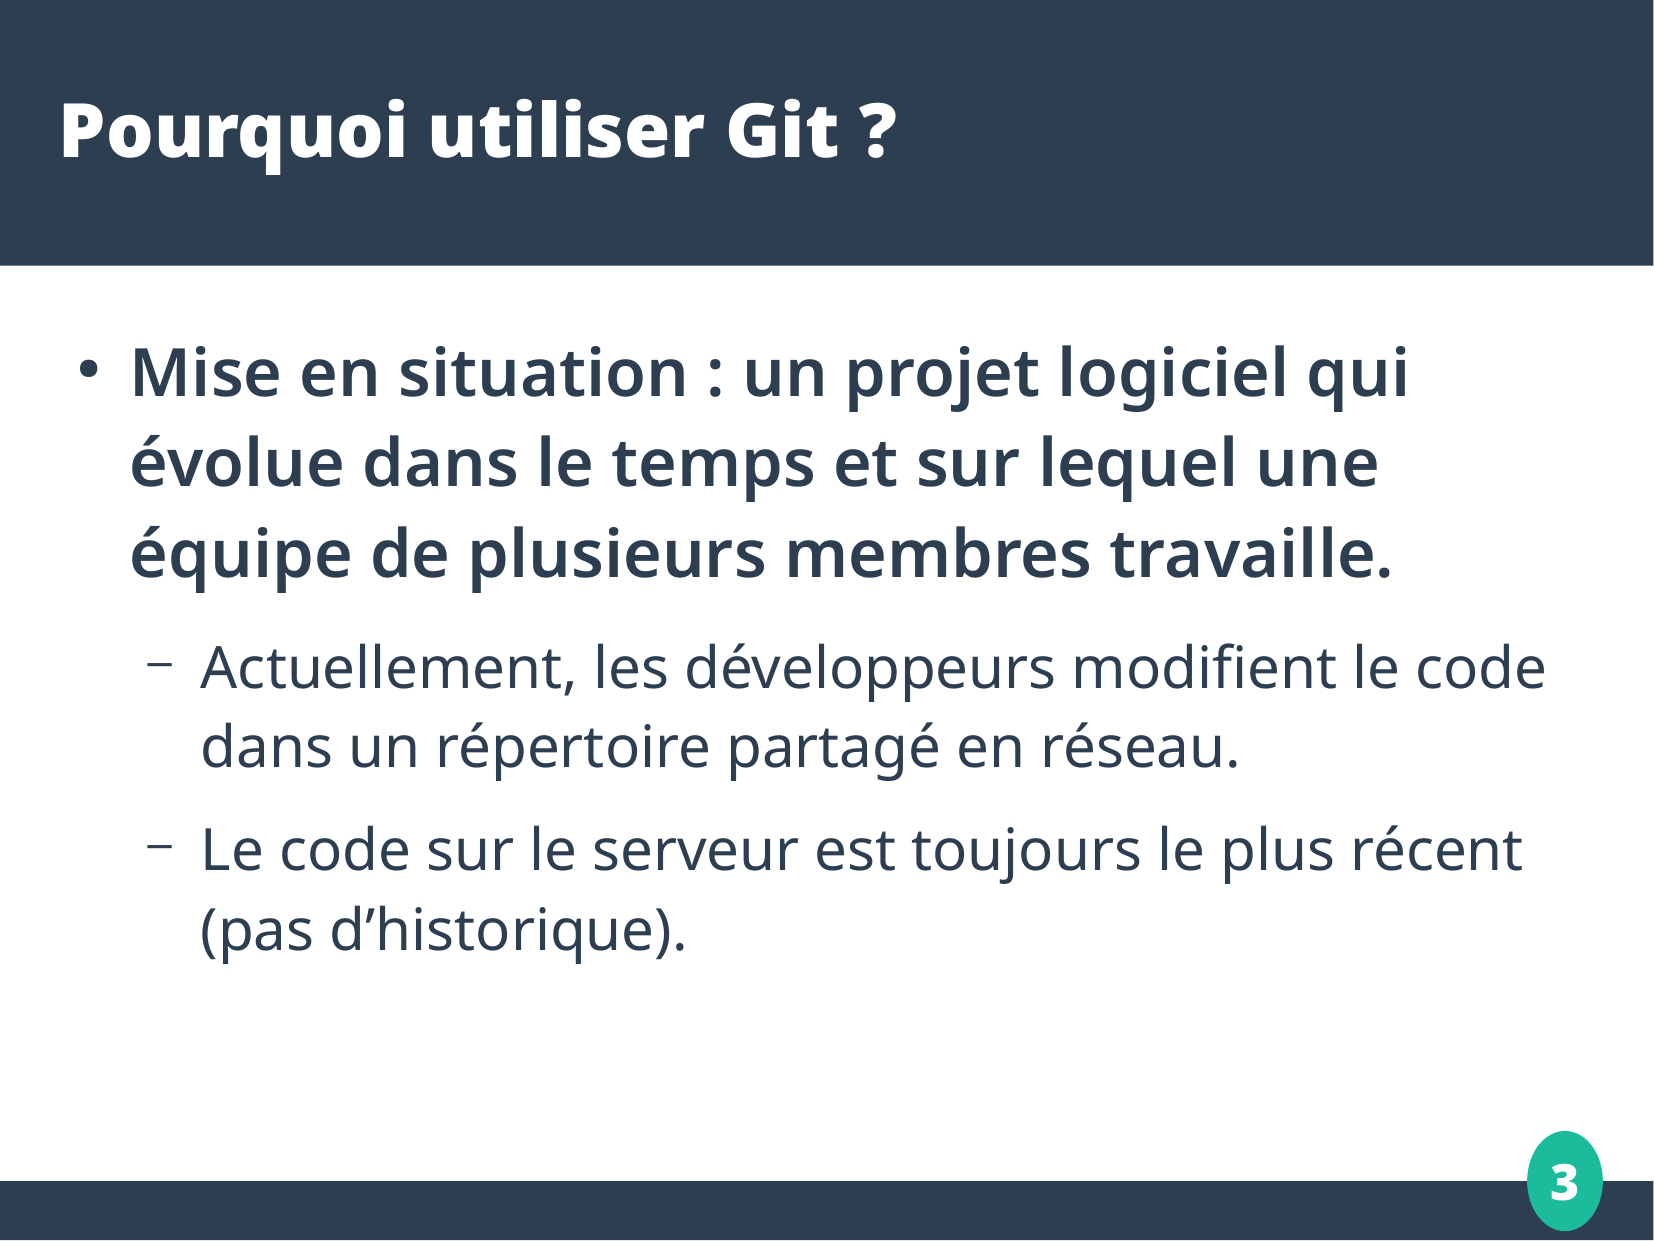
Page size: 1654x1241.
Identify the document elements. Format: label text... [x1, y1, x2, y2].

list Mise en situation : un projet logiciel qui évolue dans le temps et sur lequel une équipe de plusieurs membres travaille. Actuellement, les développeurs modifient le code dans un répertoire partagé en réseau. Le code sur le serveur est toujours le plus récent (pas d’historique). [59, 324, 1595, 1152]
title Pourquoi utiliser Git ? [59, 49, 1595, 207]
